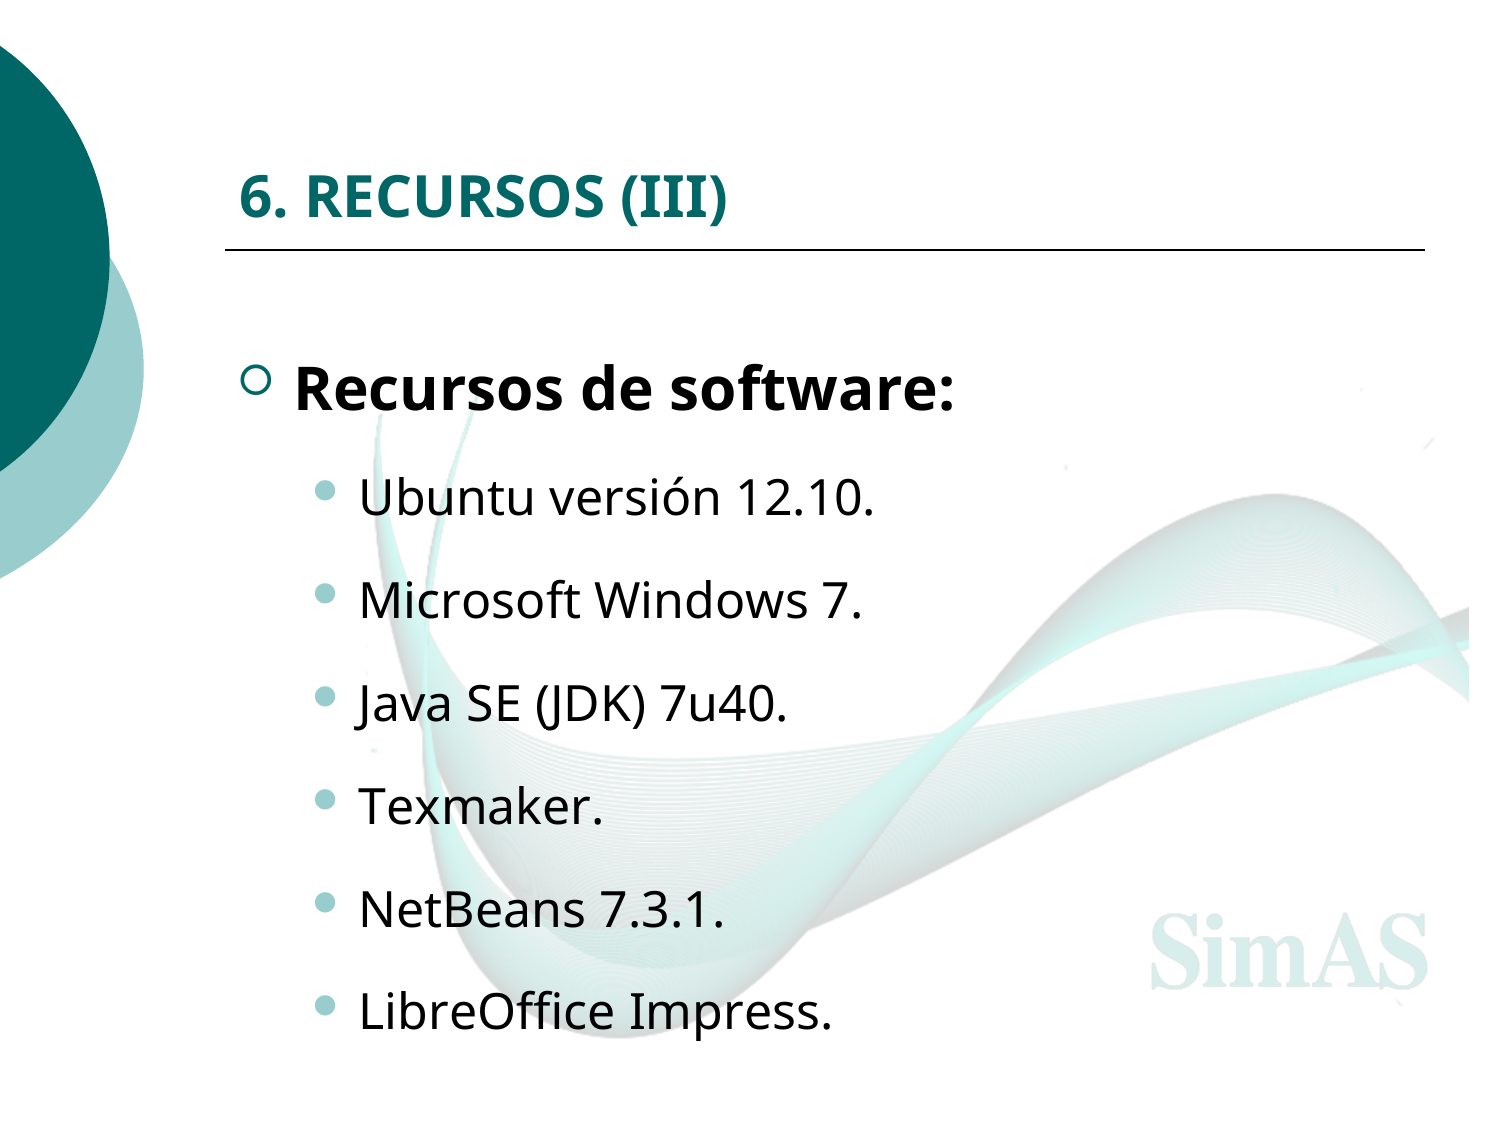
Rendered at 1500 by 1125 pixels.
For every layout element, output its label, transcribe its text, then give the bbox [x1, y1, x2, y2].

title 6. RECURSOS (III) [224, 49, 1425, 237]
list Recursos de software: Ubuntu versión 12.10. Microsoft Windows 7. Java SE (JDK) 7u40. Texmaker. NetBeans 7.3.1. LibreOffice Impress. [222, 341, 1380, 1125]
